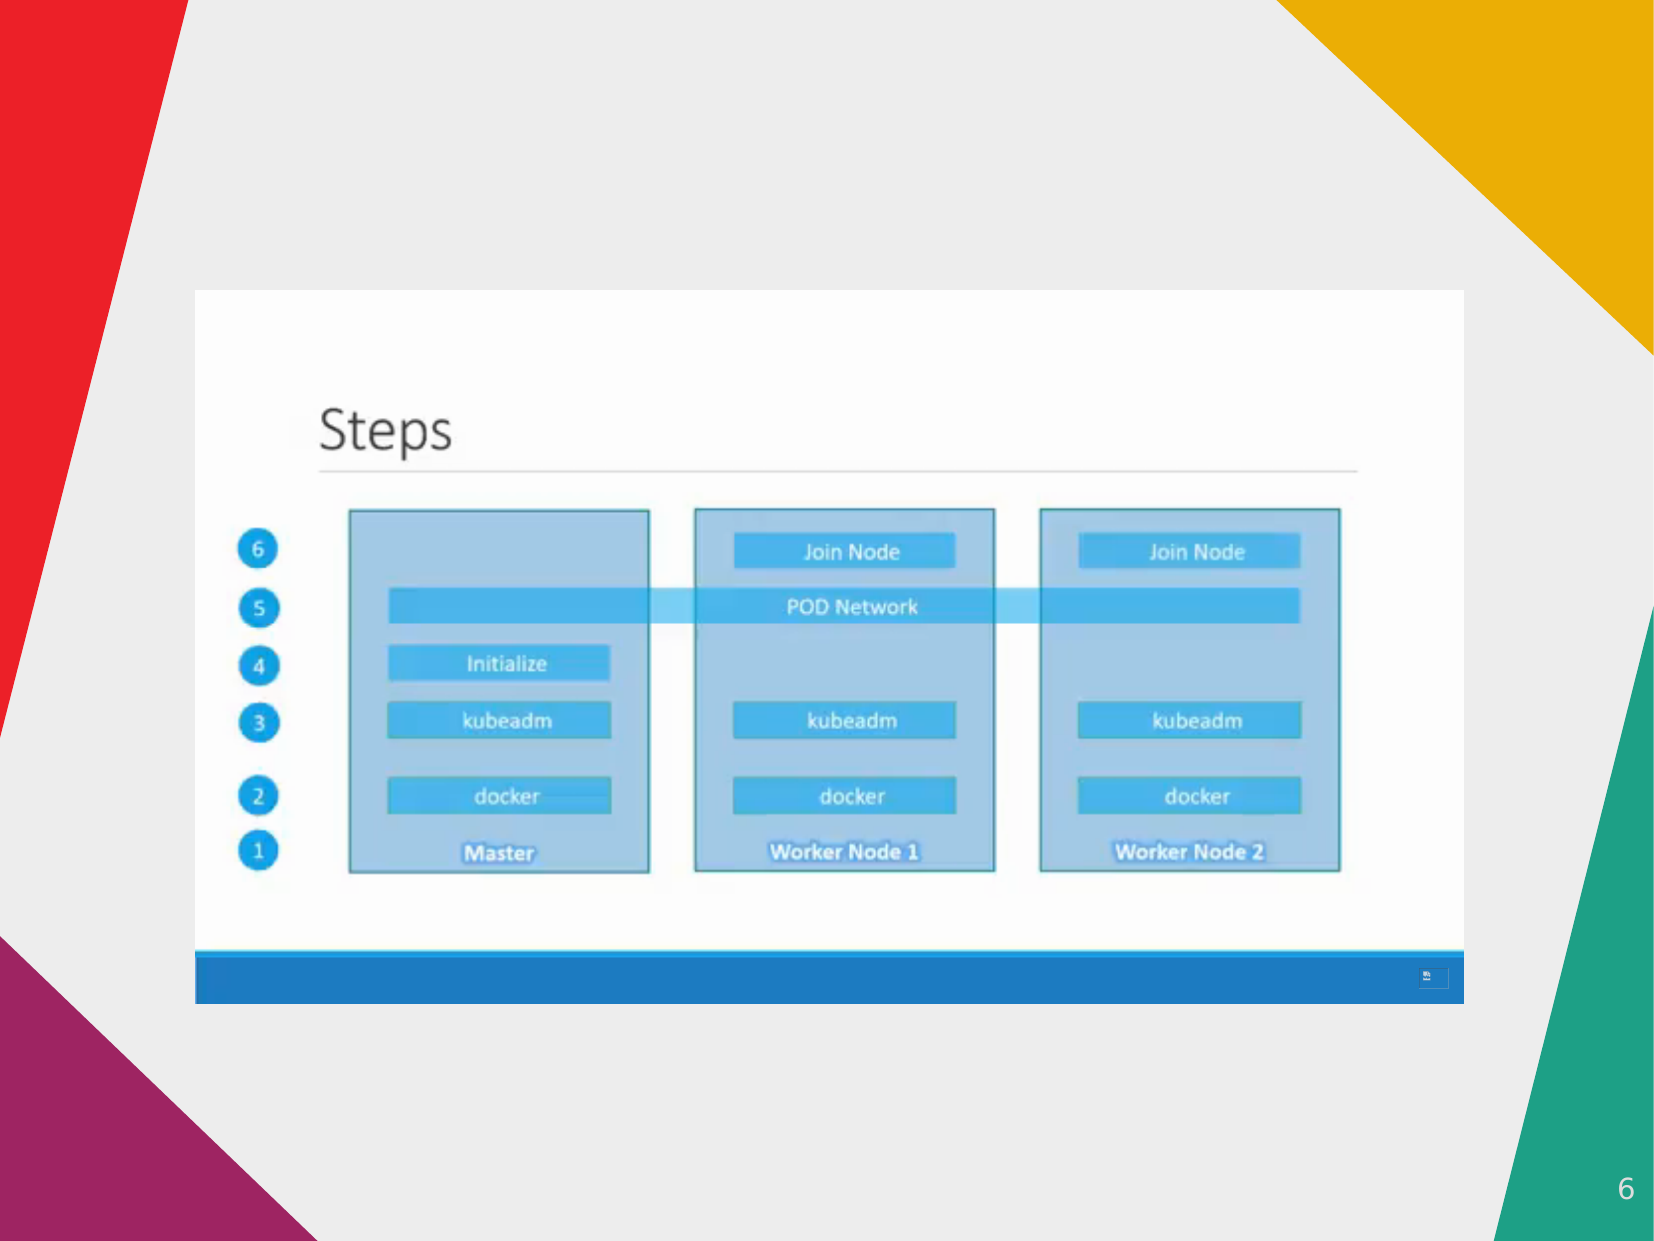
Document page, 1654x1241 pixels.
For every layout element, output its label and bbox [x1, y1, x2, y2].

picture [195, 290, 1464, 1004]
